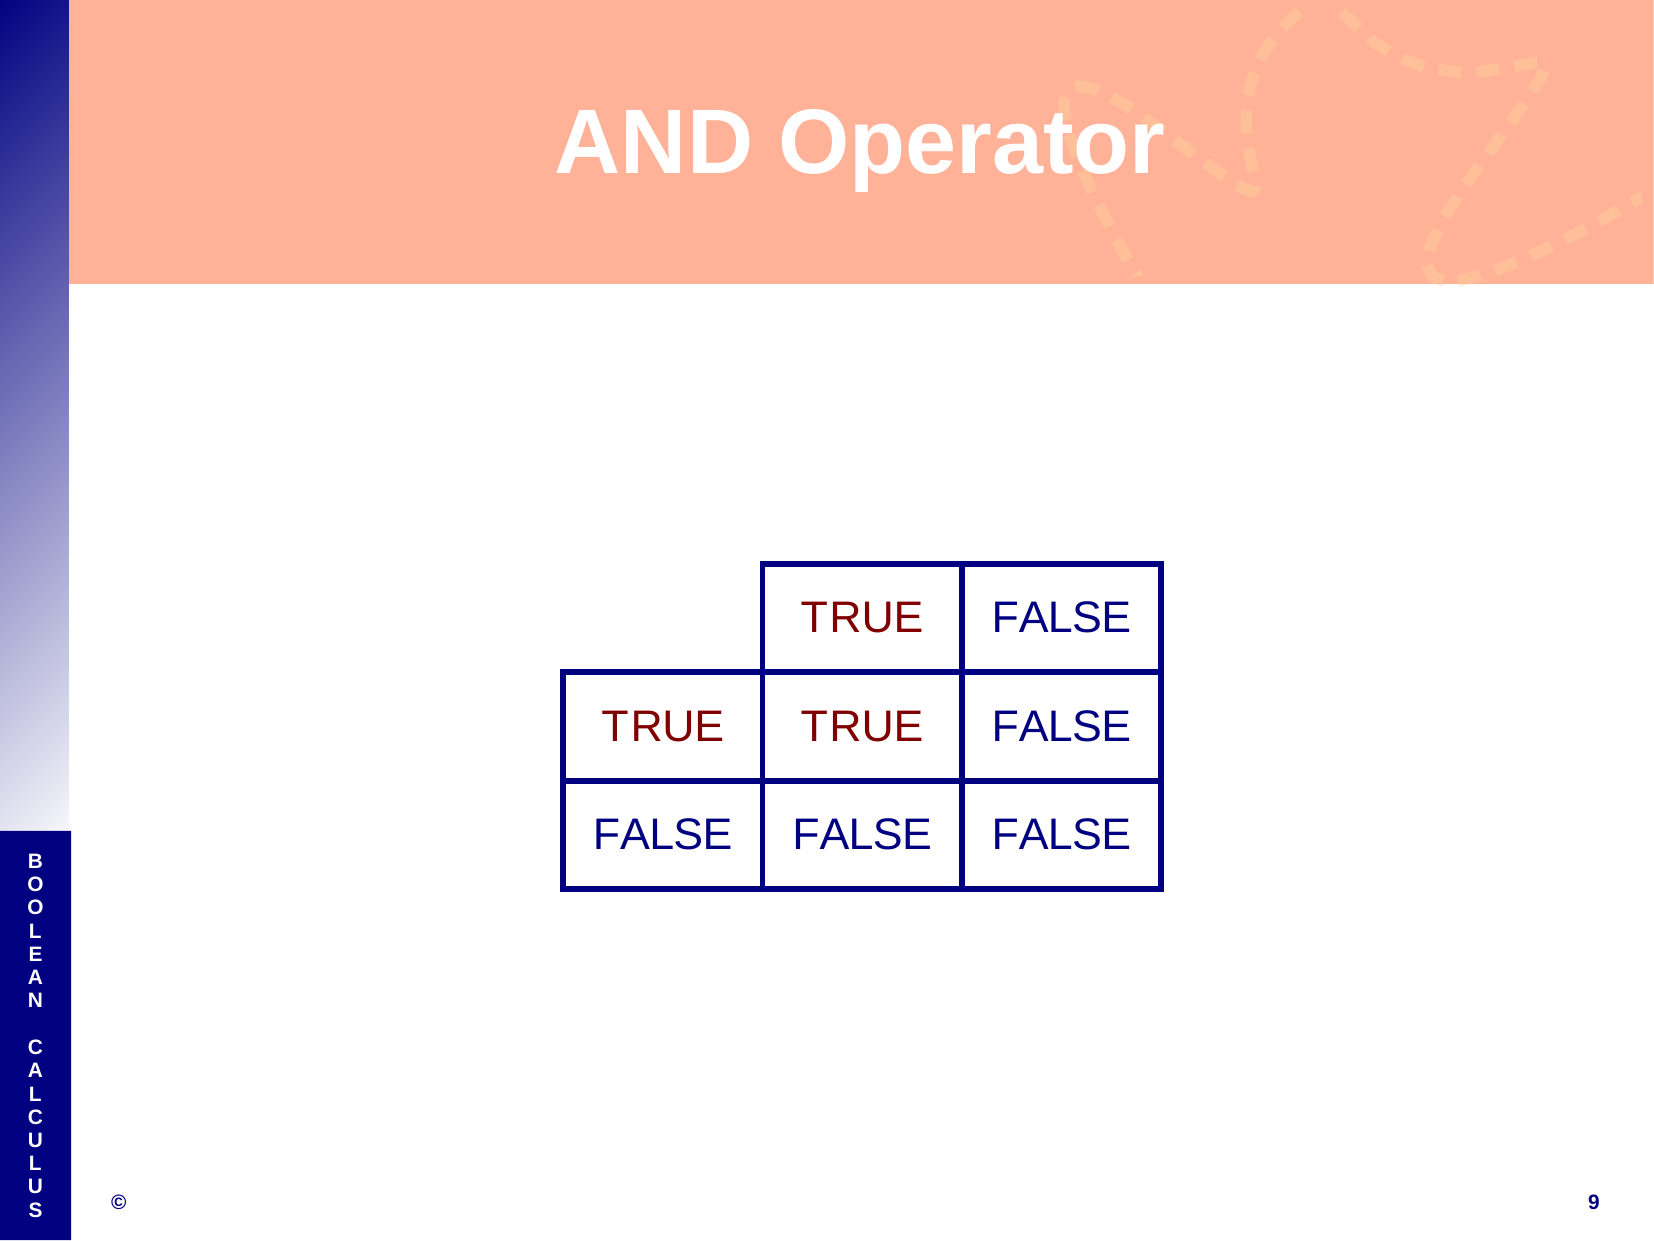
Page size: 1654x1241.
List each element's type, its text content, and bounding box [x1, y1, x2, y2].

text_box B O O L E A N C A L C U L U S [0, 830, 71, 1241]
title AND Operator [104, 37, 1617, 246]
chart [557, 559, 1292, 992]
